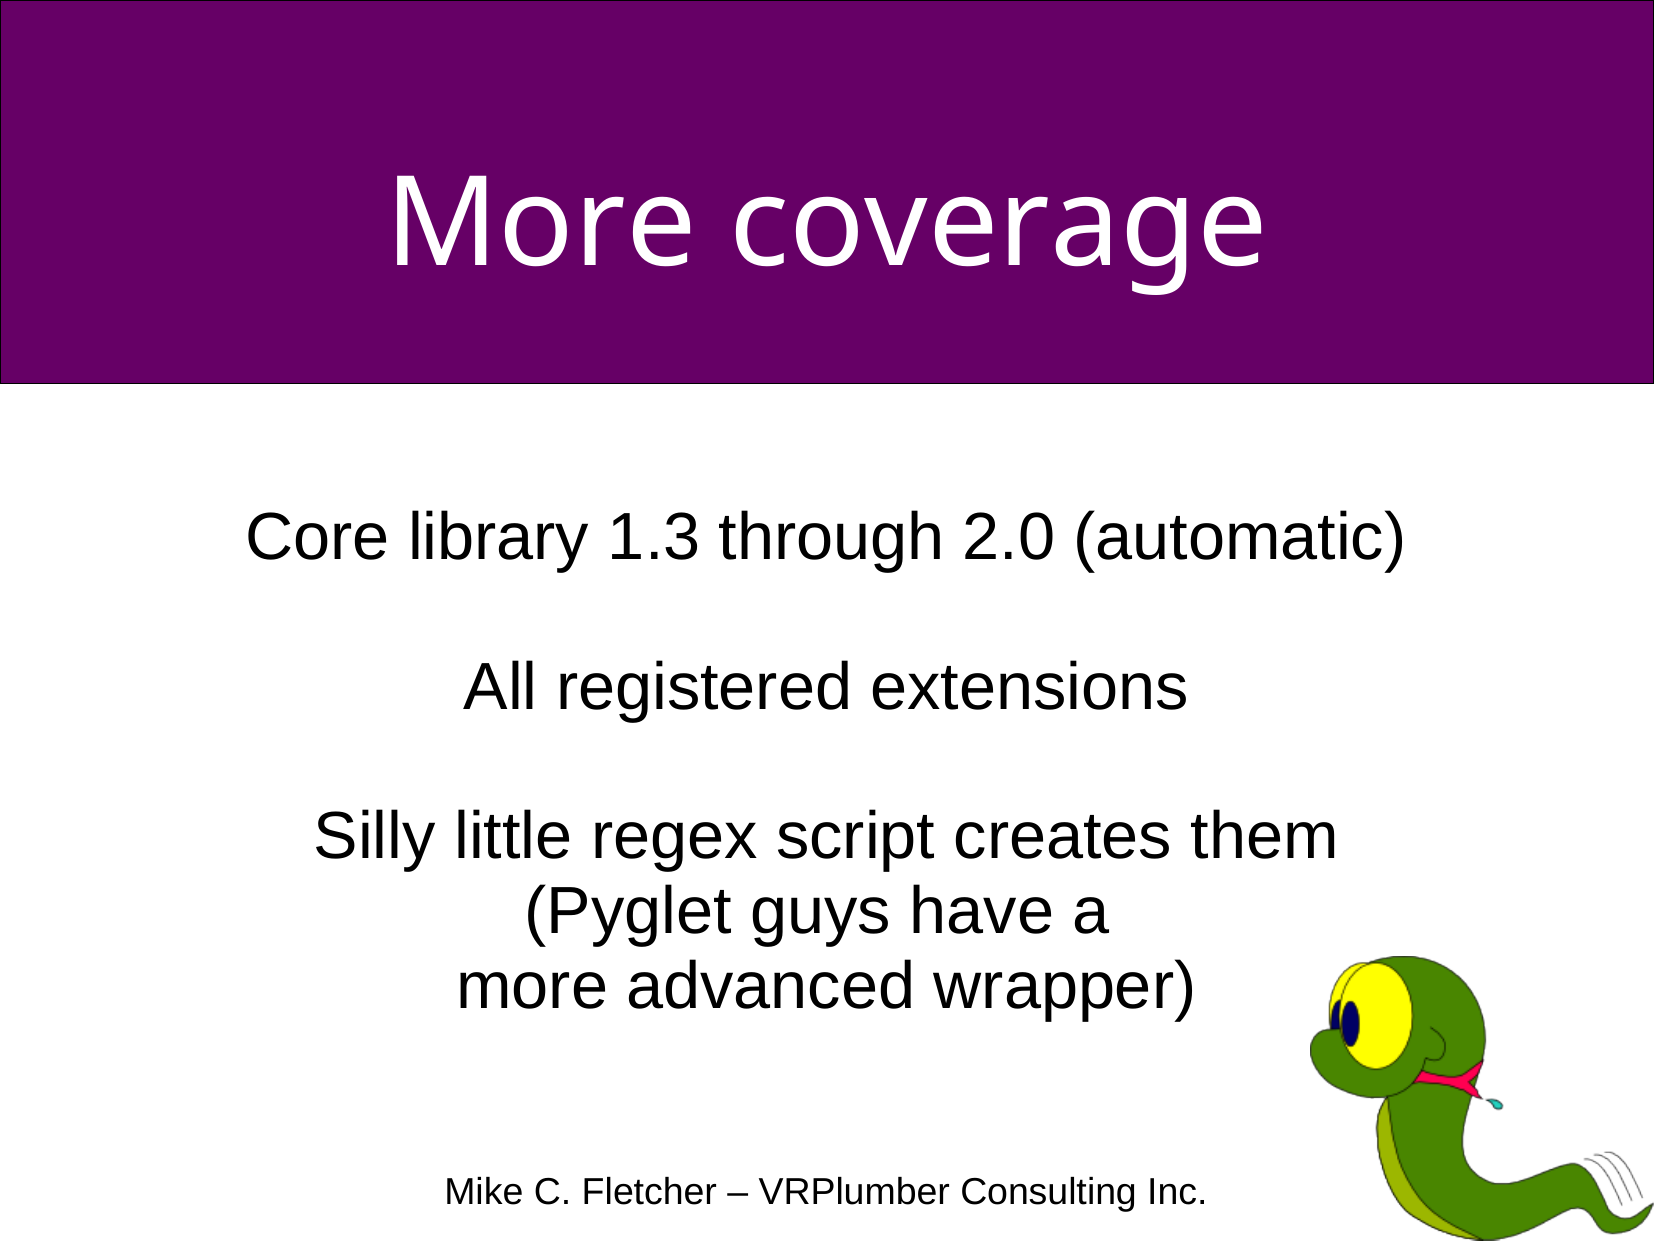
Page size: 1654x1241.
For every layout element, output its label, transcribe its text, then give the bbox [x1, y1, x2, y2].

title More coverage [82, 56, 1571, 377]
subtitle Core library 1.3 through 2.0 (automatic) All registered extensions Silly little regex script creates them (Pyglet guys have a more advanced wrapper) [82, 420, 1571, 1102]
picture [1310, 956, 1654, 1241]
